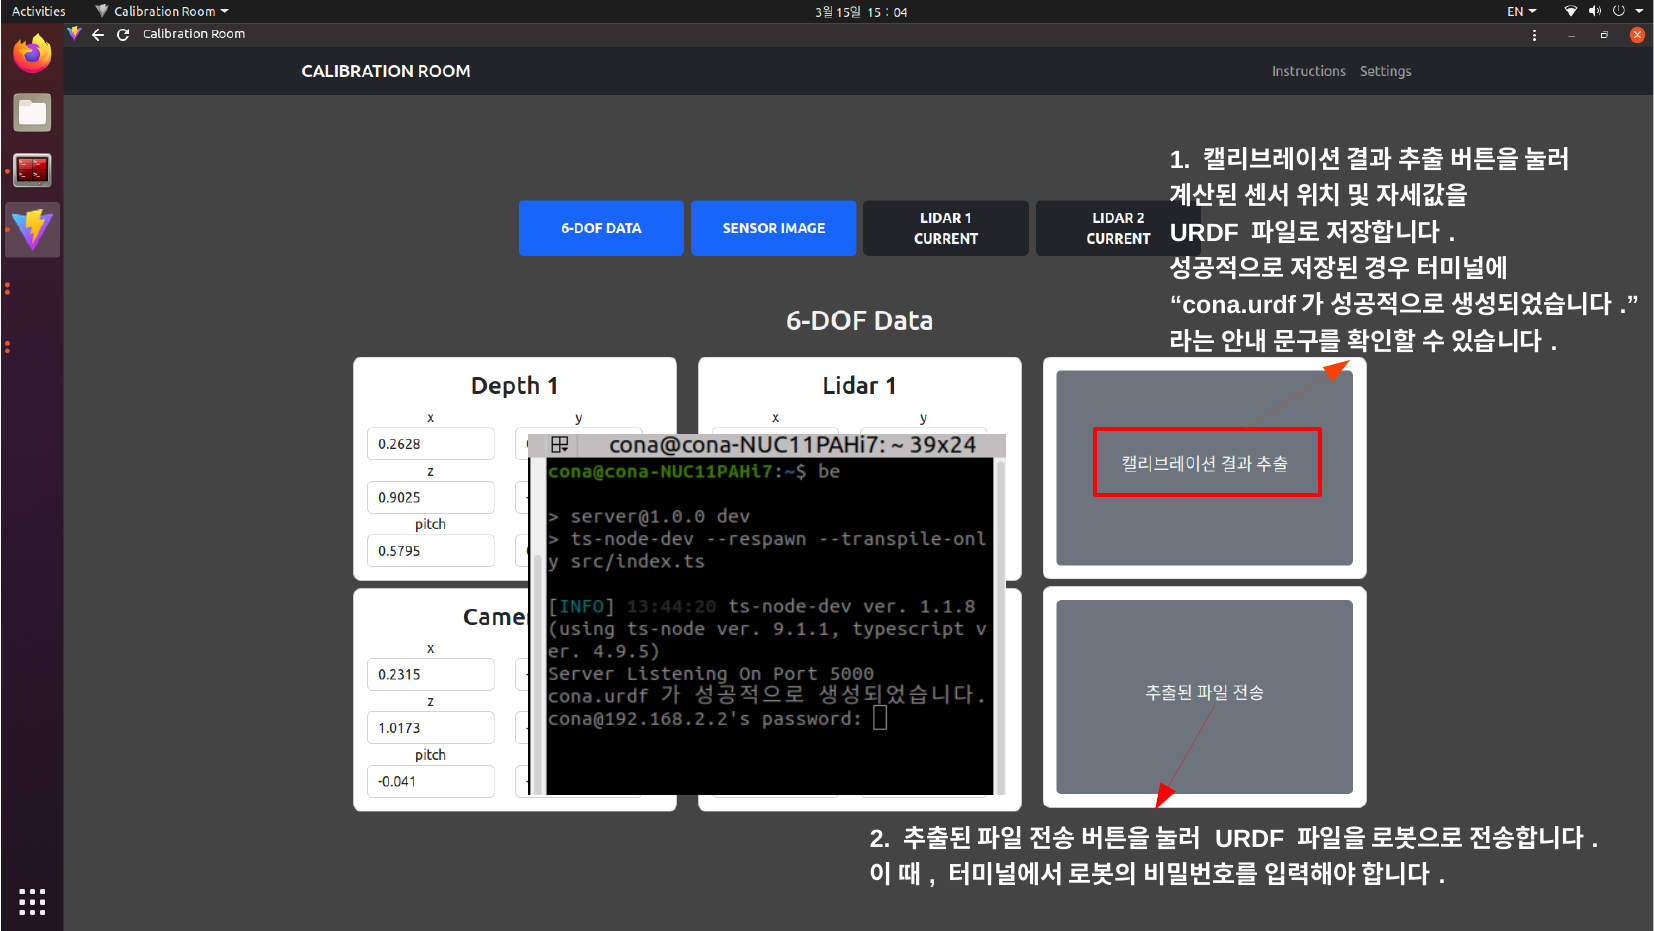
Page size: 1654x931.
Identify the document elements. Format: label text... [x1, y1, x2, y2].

picture [1, 0, 1654, 931]
text_box 1. 캘리브레이션 결과 추출 버튼을 눌러 계산된 센서 위치 및 자세값을 URDF 파일로 저장합니다. 성공적으로 저장된 경우 터미널에 “cona.urdf가 성공적으로 생성되었습니다.” 라는 안내 문구를 확인할 수 있습니다. [1155, 180, 1621, 346]
text_box 2. 추출된 파일 전송 버튼을 눌러 URDF 파일을 로봇으로 전송합니다. 이 때, 터미널에서 로봇의 비밀번호를 입력해야 합니다. [855, 810, 1546, 901]
